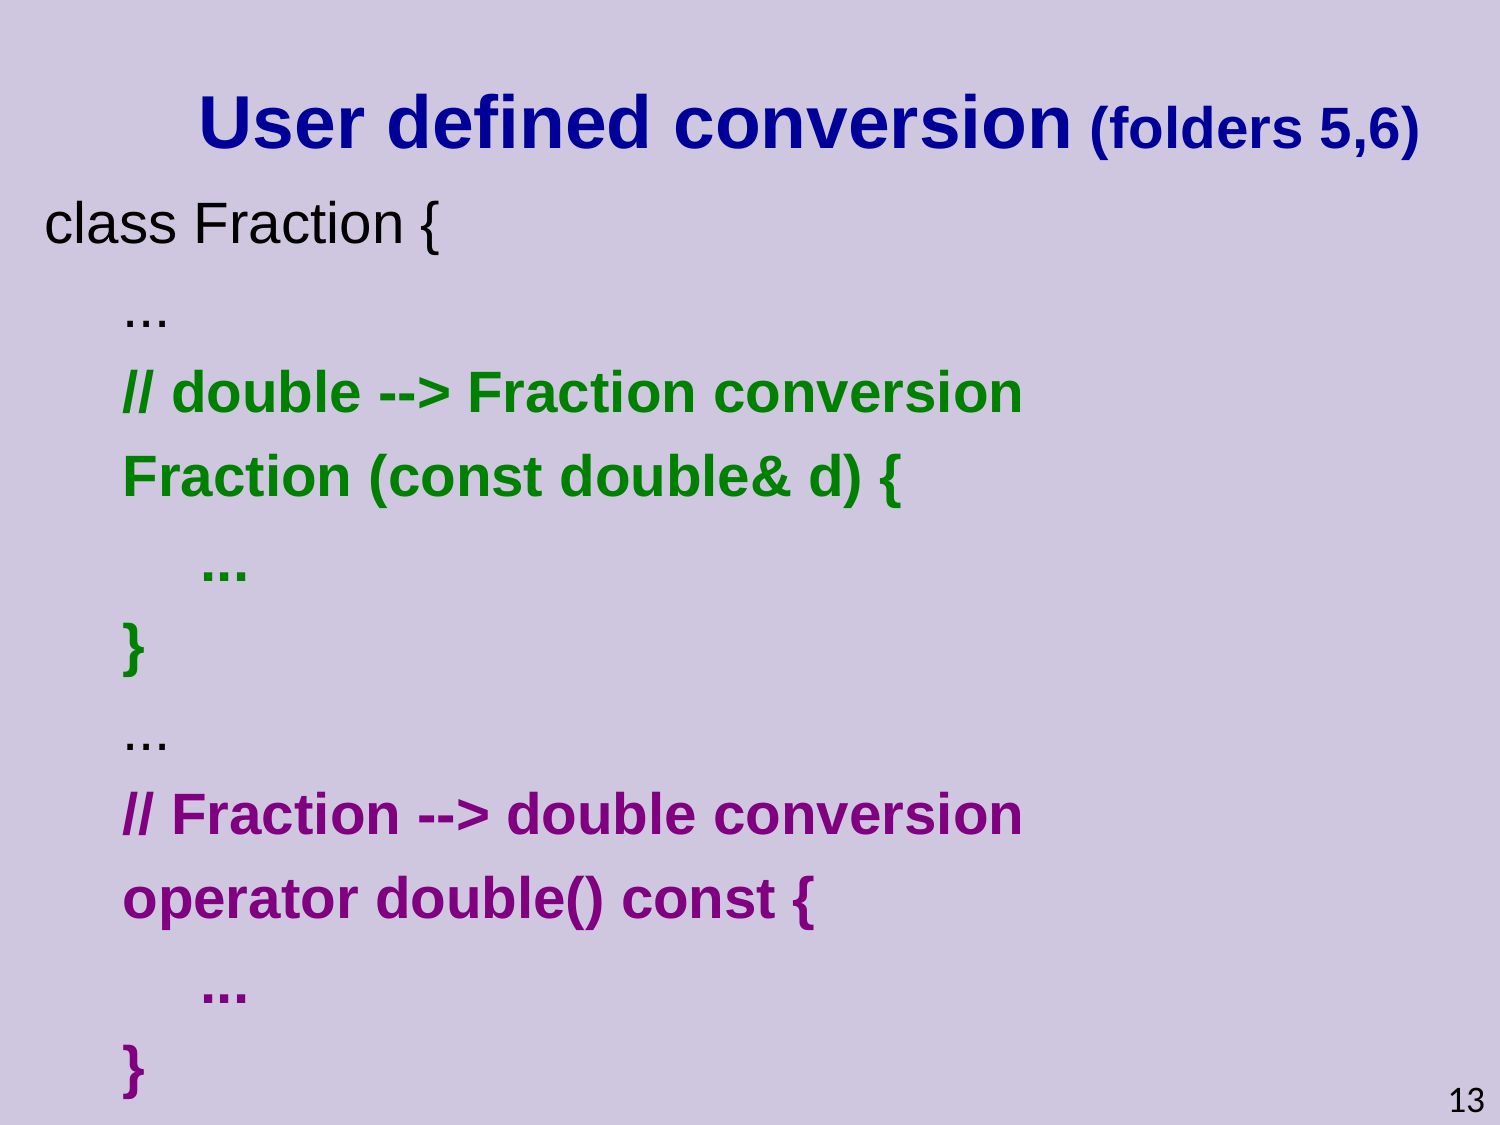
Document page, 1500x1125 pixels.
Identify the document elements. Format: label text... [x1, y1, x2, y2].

title User defined conversion (folders 5,6) [198, 24, 1468, 213]
list class Fraction { ... // double --> Fraction conversion Fraction (const double& d) { ... } ... // Fraction --> double conversion operator double() const { ... } ... [44, 184, 1463, 1125]
text_box <number> [1463, 1069, 1500, 1125]
